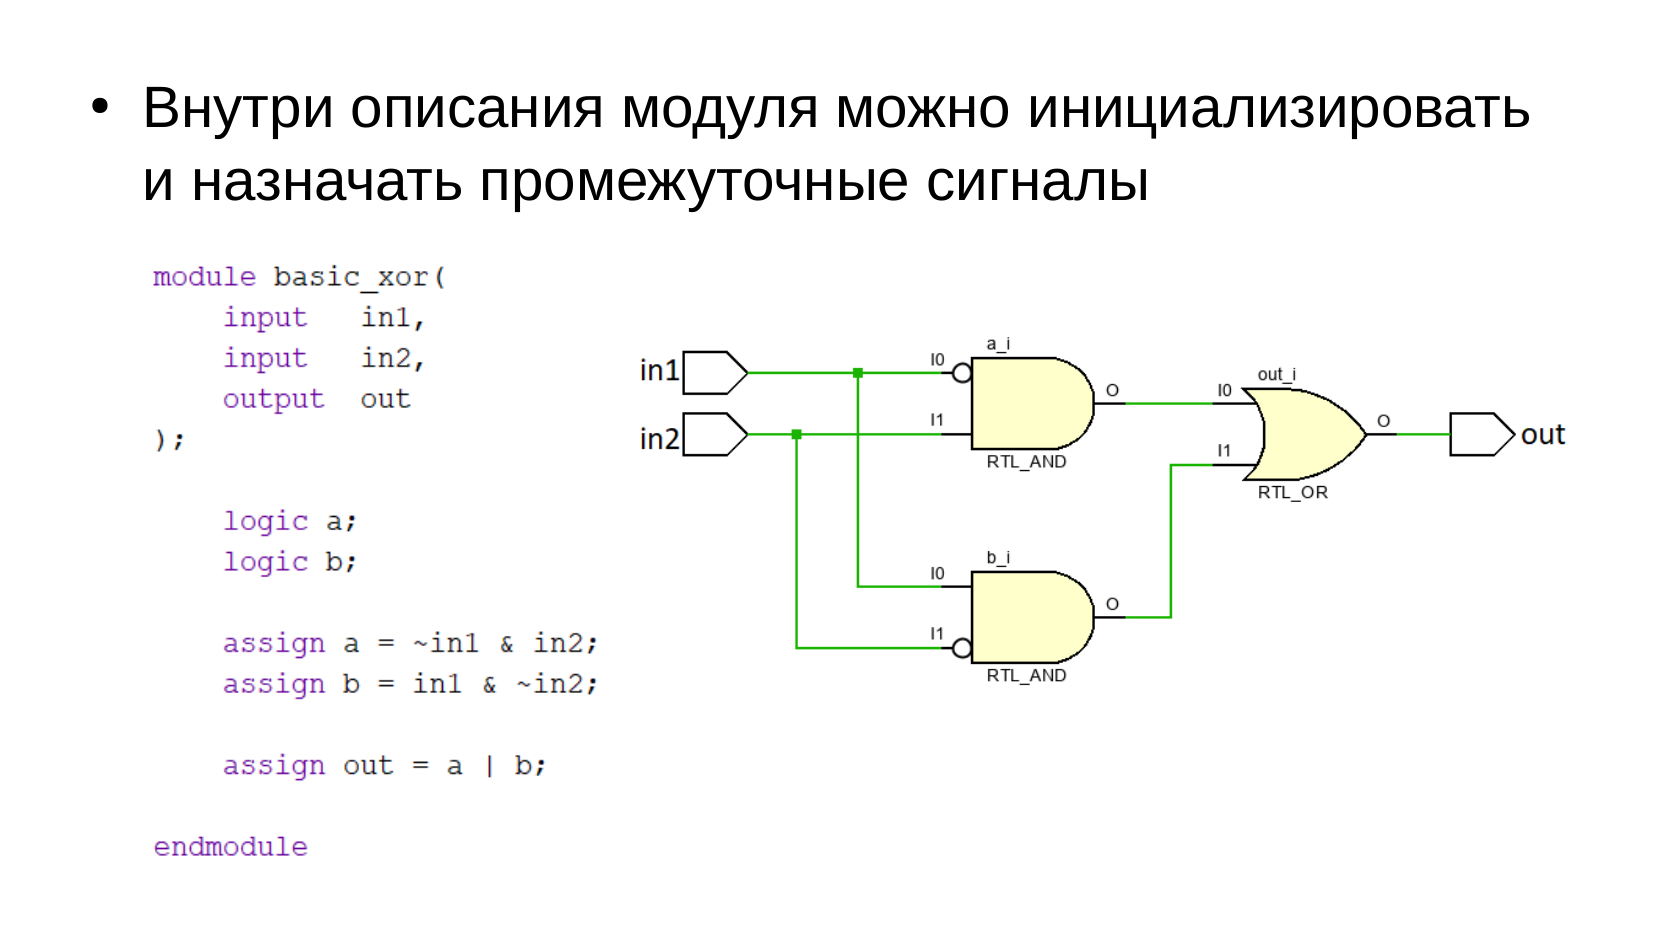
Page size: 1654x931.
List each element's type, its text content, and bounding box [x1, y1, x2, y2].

picture [143, 256, 622, 895]
picture [631, 314, 1576, 691]
list Внутри описания модуля можно инициализировать и назначать промежуточные сигналы [71, 75, 1561, 263]
